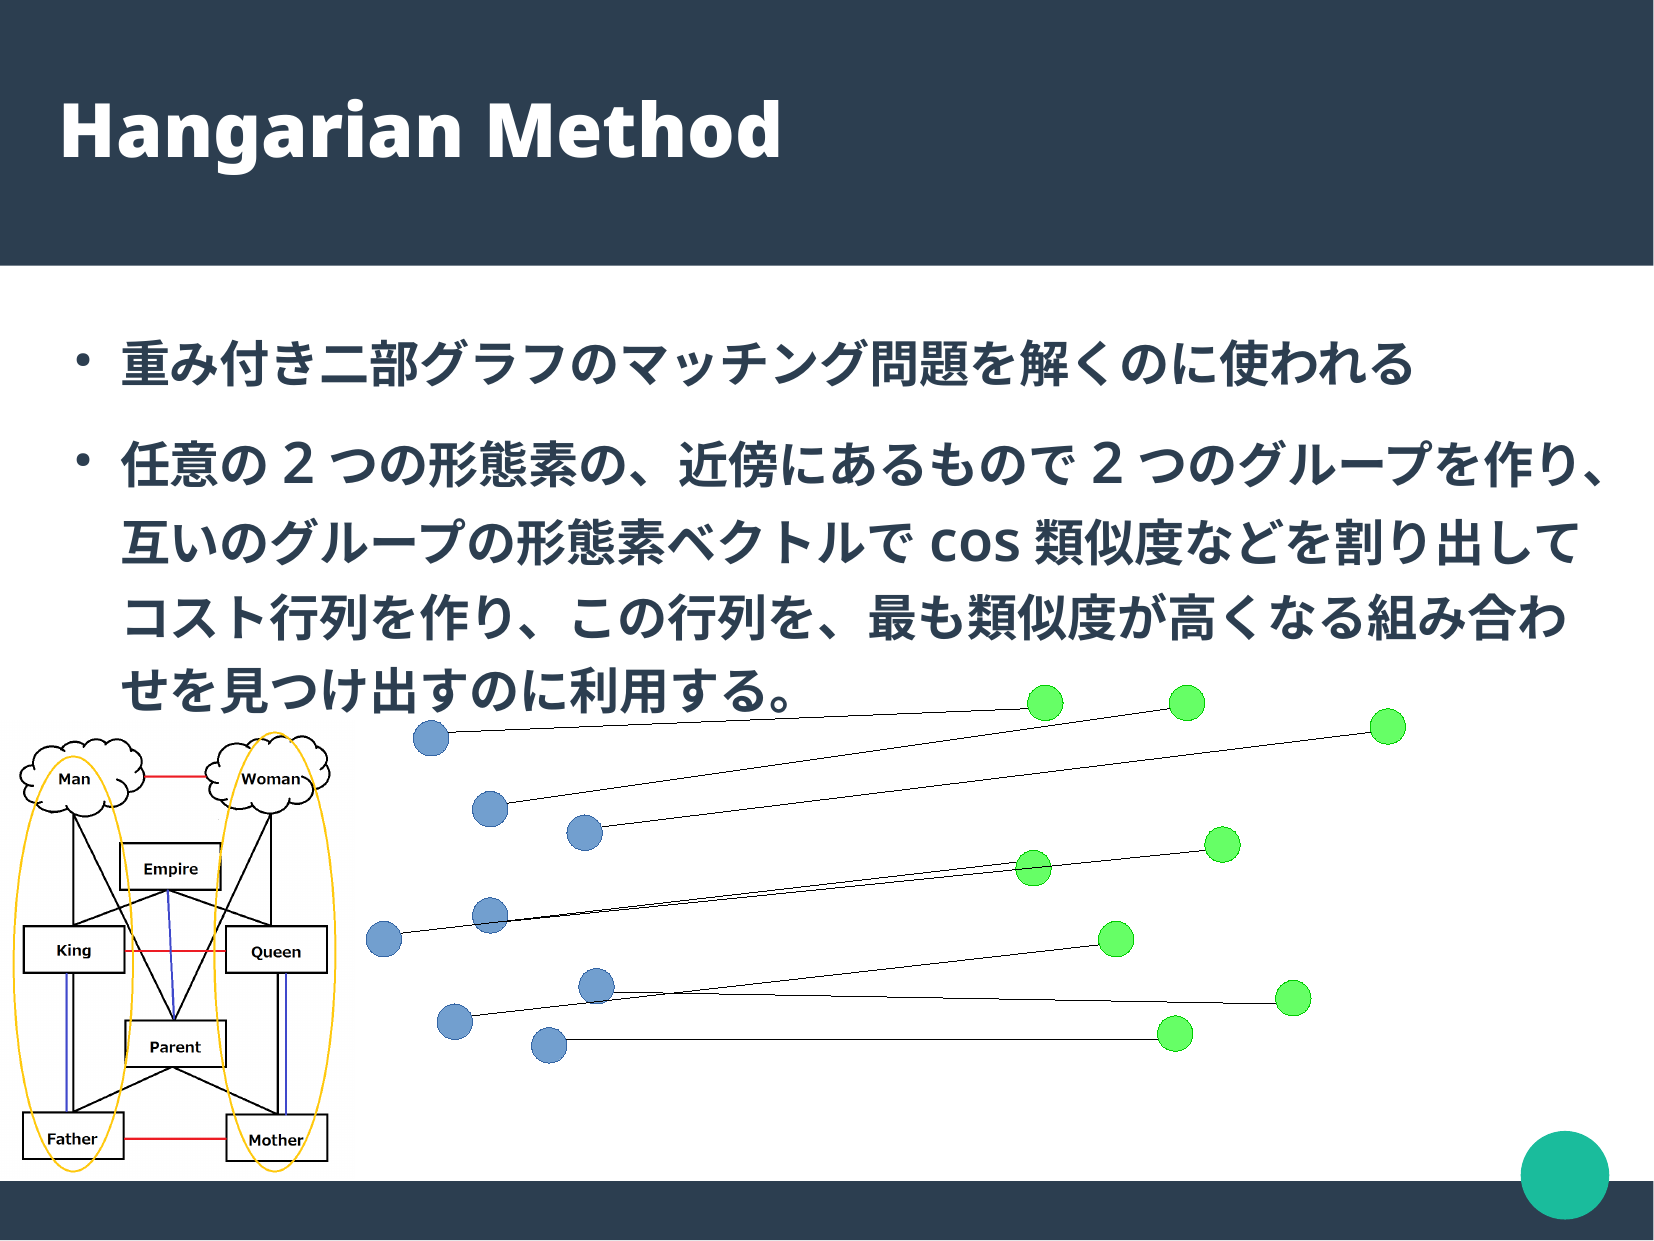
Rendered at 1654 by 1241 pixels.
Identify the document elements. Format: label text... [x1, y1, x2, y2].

text_box [472, 897, 508, 934]
text_box [1015, 850, 1052, 886]
text_box [1275, 980, 1312, 1016]
text_box [1157, 1015, 1193, 1052]
list 重み付き二部グラフのマッチング問題を解くのに使われる 任意の2つの形態素の、近傍にあるもので2つのグループを作り、互いのグループの形態素ベクトルでcos類似度などを割り出してコスト行列を作り、この行列を、最も類似度が高くなる組み合わせを見つけ出すのに利用する。 [59, 324, 1595, 733]
text_box [531, 1027, 567, 1064]
text_box [578, 968, 615, 1004]
text_box [566, 814, 603, 851]
text_box [437, 1003, 473, 1040]
text_box [1169, 685, 1205, 721]
text_box [366, 921, 402, 957]
picture [0, 720, 355, 1179]
text_box [413, 720, 449, 756]
text_box [1204, 826, 1241, 863]
text_box [1098, 921, 1134, 957]
text_box [1370, 708, 1406, 745]
title Hangarian Method [59, 49, 1595, 207]
text_box [1027, 685, 1064, 721]
text_box [472, 791, 508, 827]
